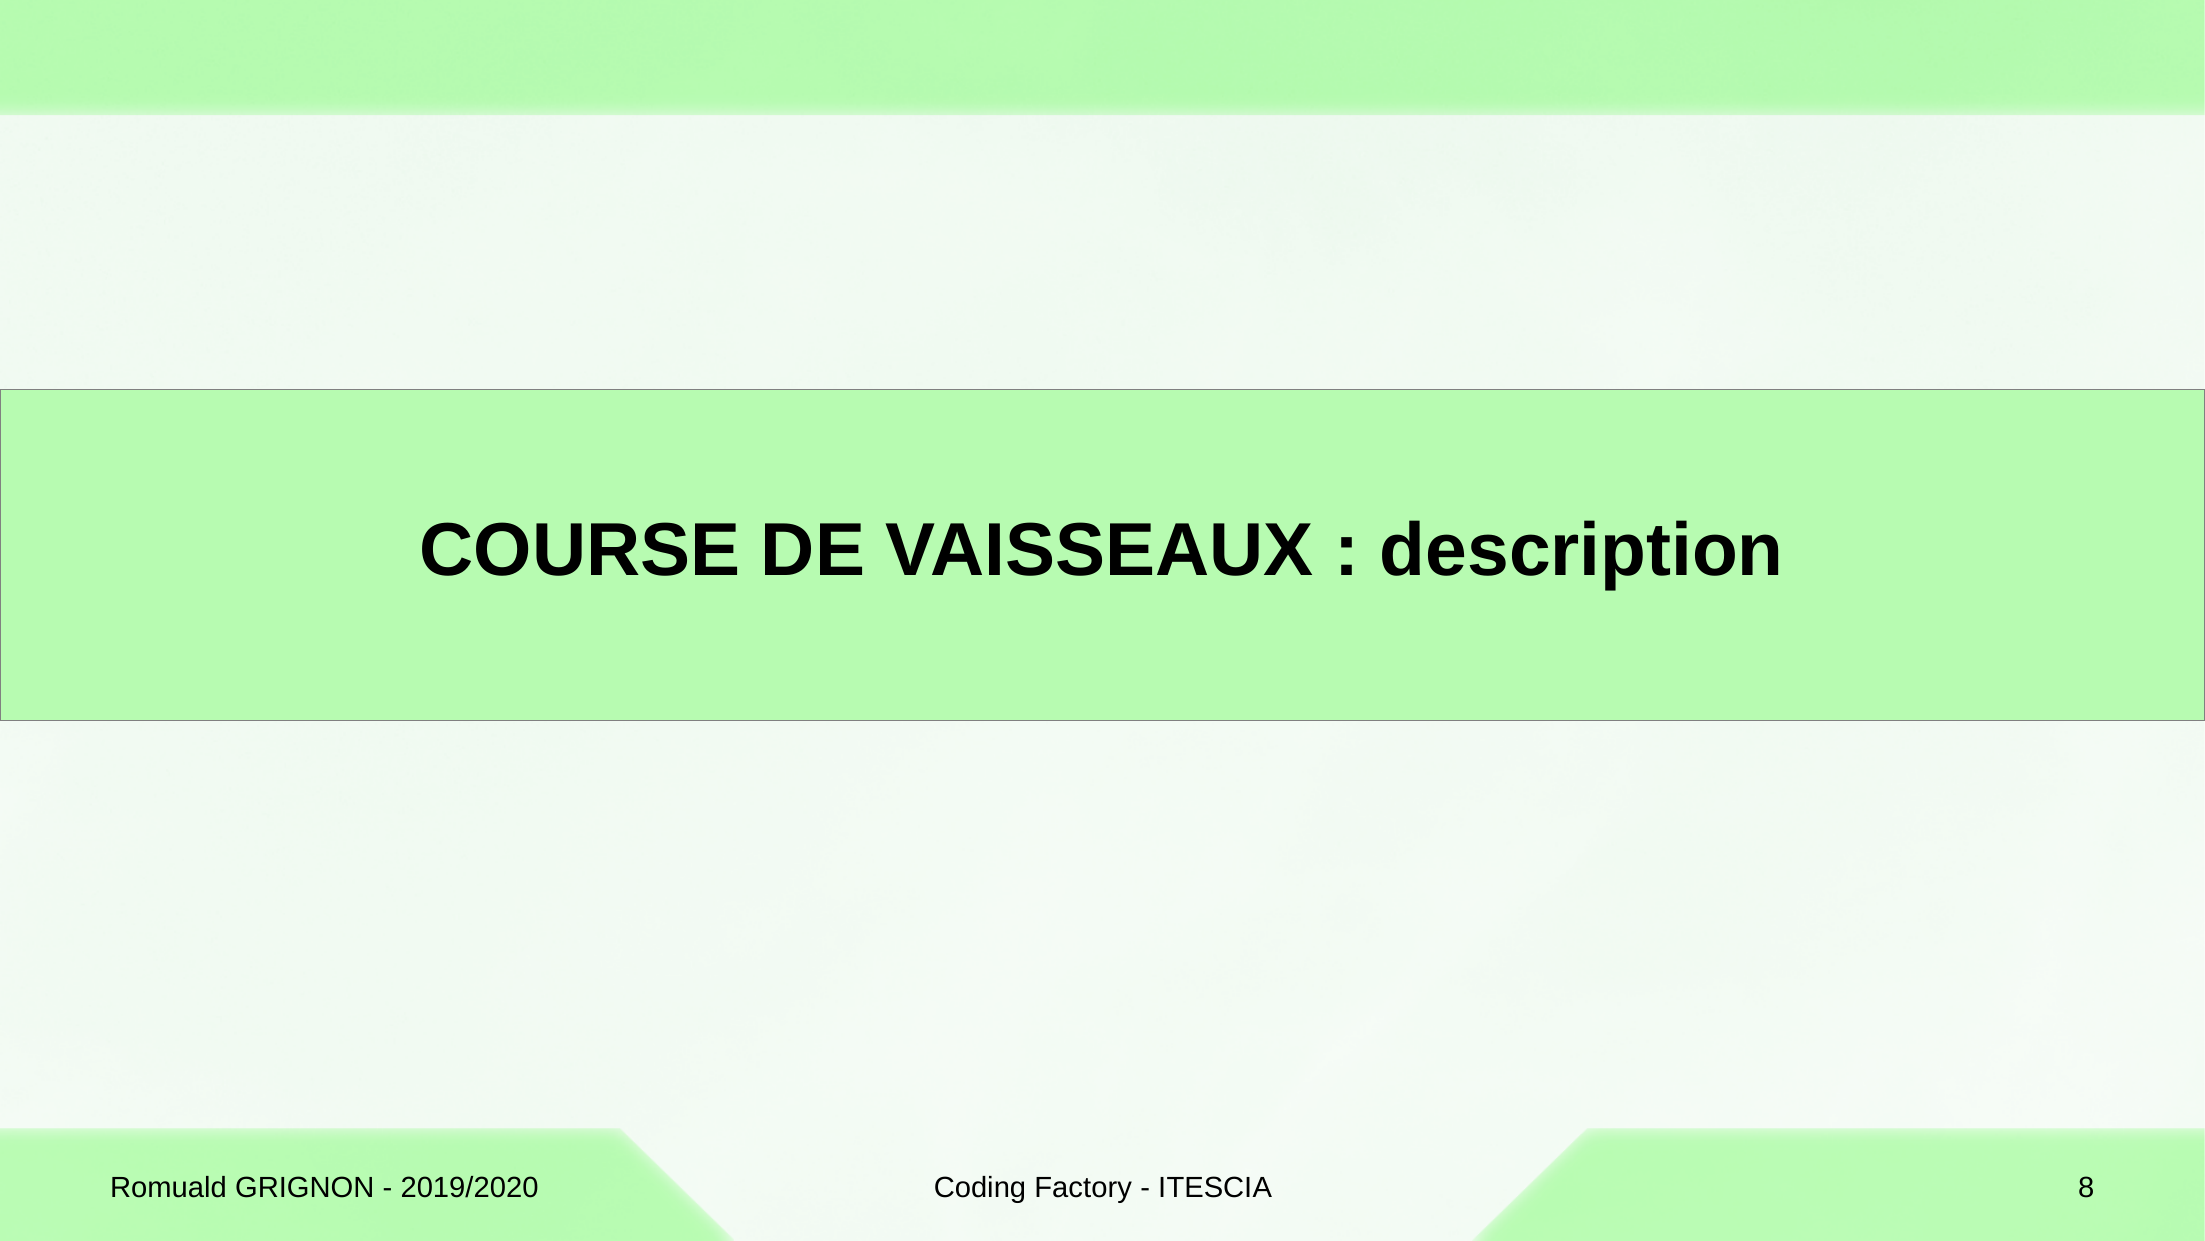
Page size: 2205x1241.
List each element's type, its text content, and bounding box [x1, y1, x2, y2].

subtitle COURSE DE VAISSEAUX : description [110, 108, 2095, 1168]
picture [0, 0, 2205, 389]
picture [0, 721, 2205, 1241]
text_box [0, 389, 110, 721]
text_box [2095, 389, 2205, 721]
